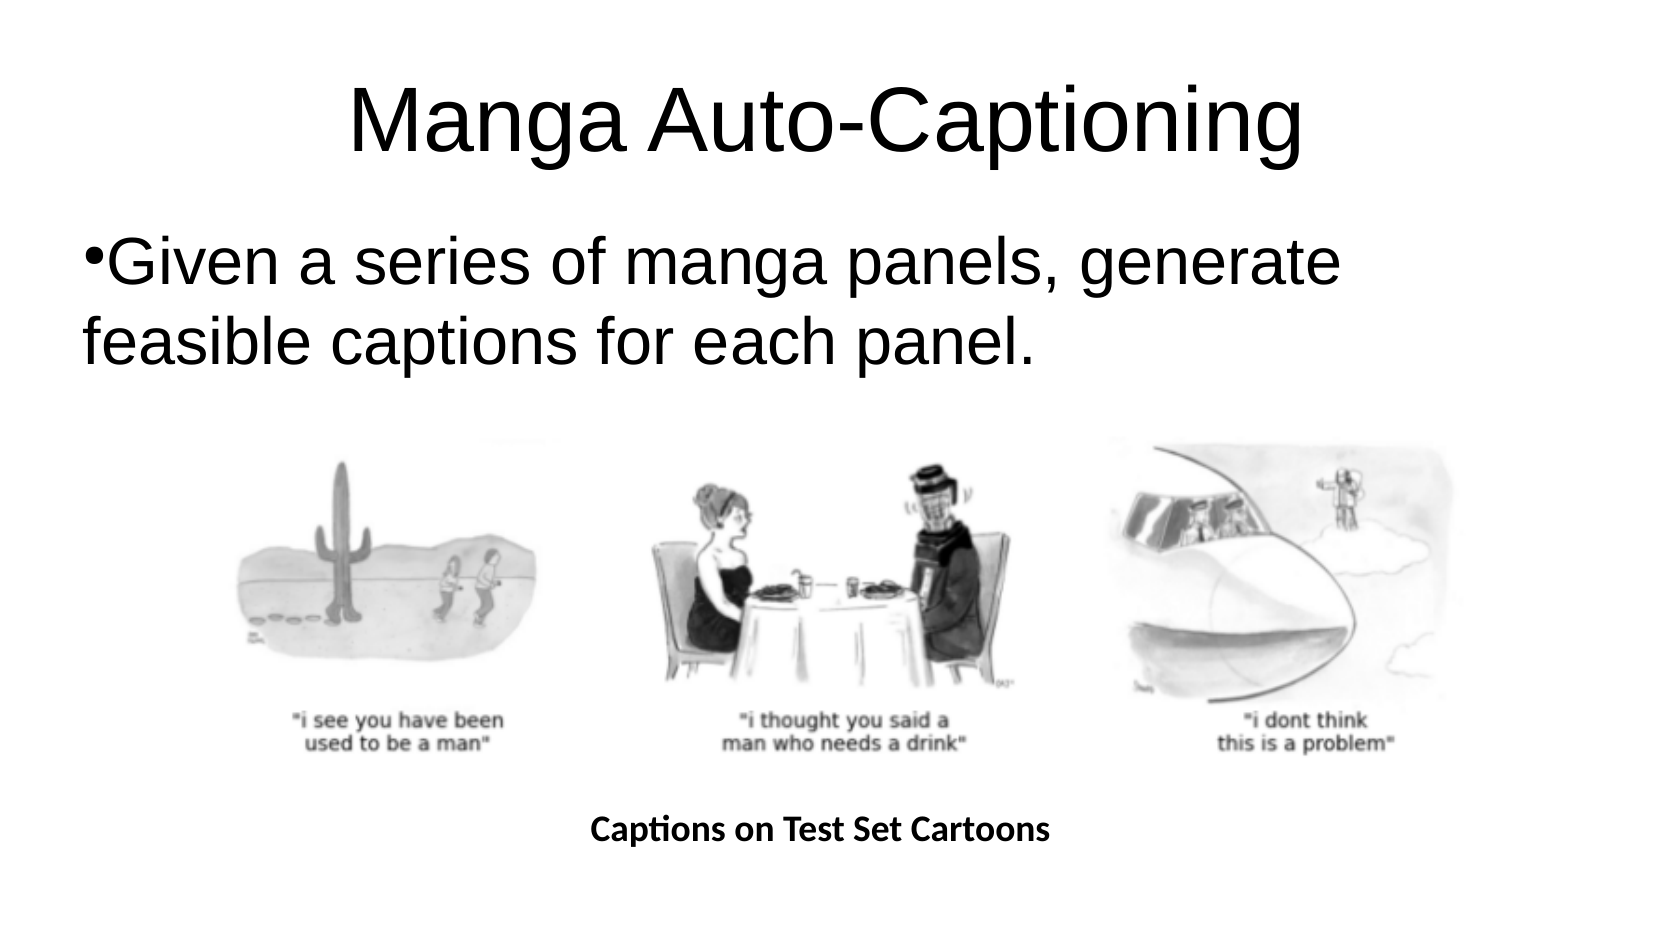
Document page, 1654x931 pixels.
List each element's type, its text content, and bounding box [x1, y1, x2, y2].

title Manga Auto-Captioning [82, 37, 1571, 193]
list Given a series of manga panels, generate feasible captions for each panel. [82, 217, 1571, 758]
picture [168, 426, 1473, 767]
text_box Captions on Test Set Cartoons [556, 795, 1086, 902]
